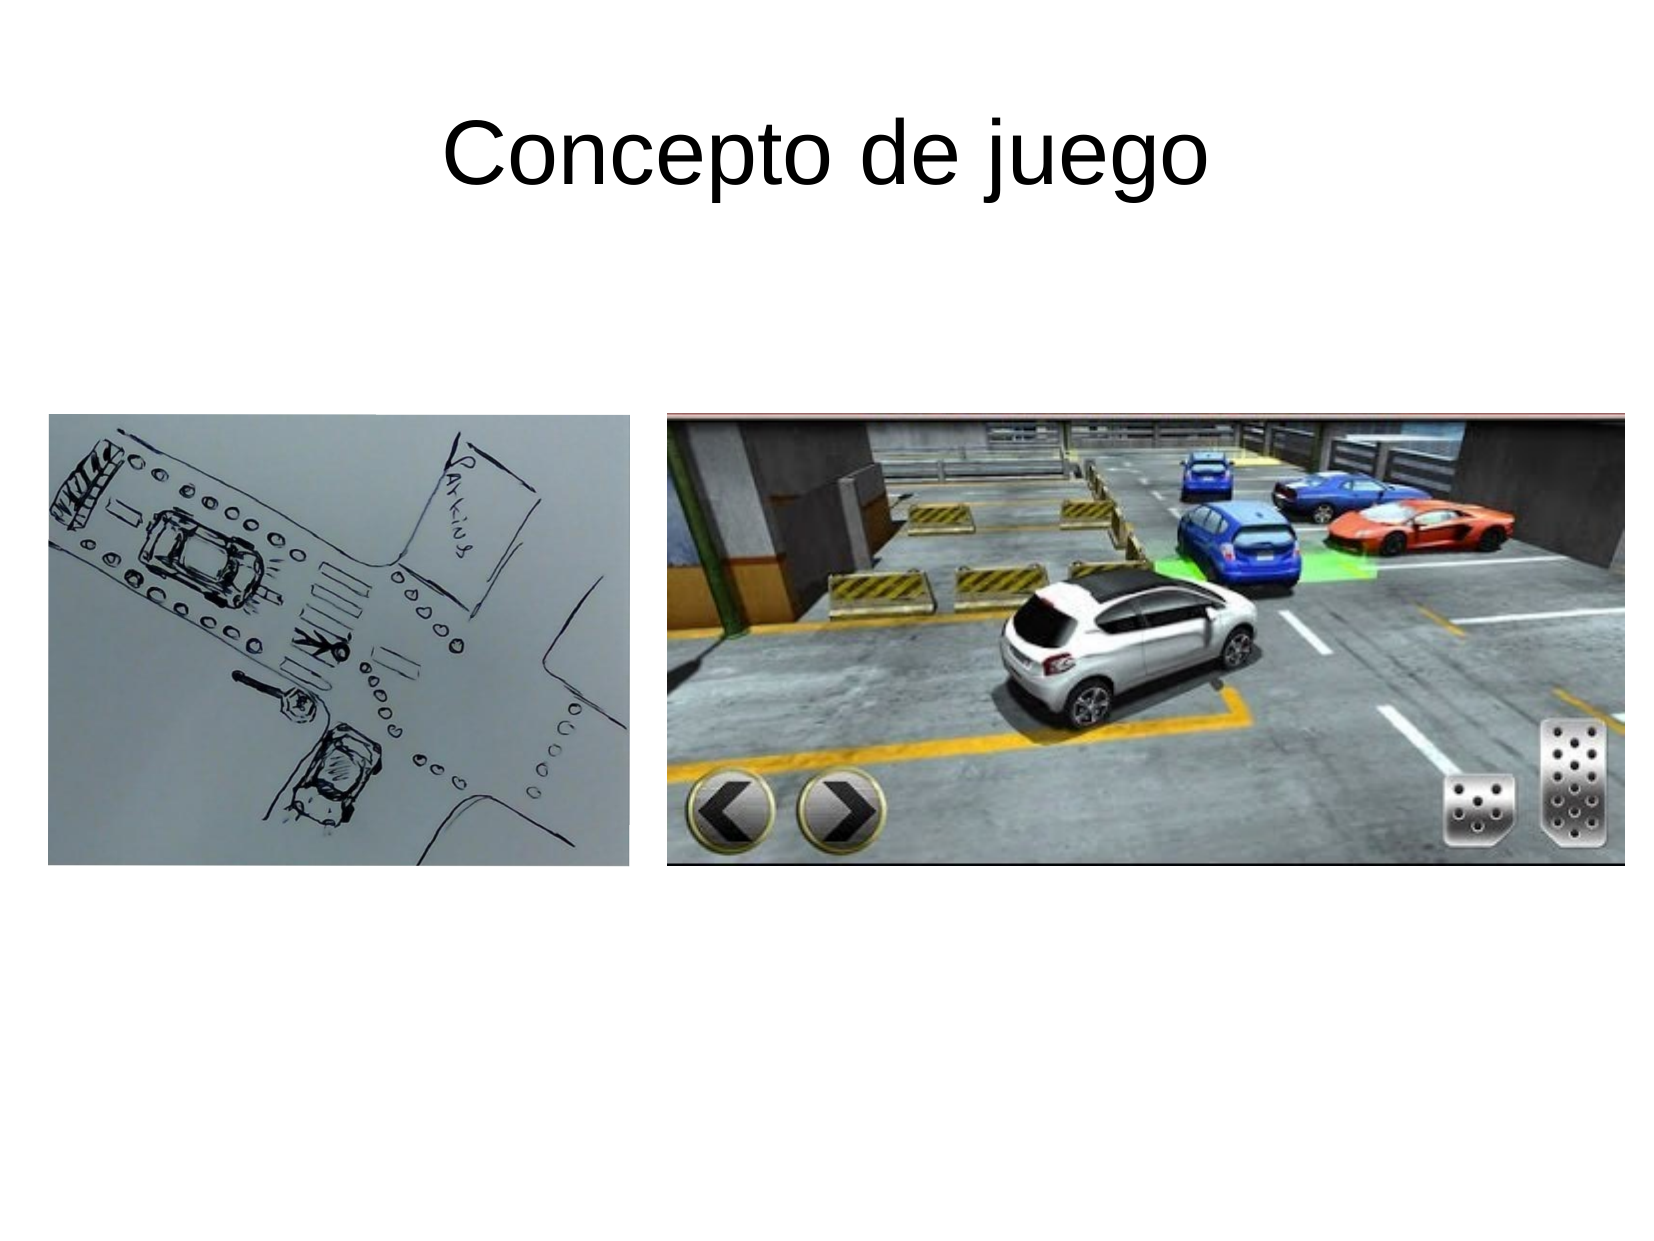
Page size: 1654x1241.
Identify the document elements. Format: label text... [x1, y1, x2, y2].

picture [47, 413, 630, 867]
title Concepto de juego [82, 49, 1571, 257]
picture [667, 413, 1625, 866]
